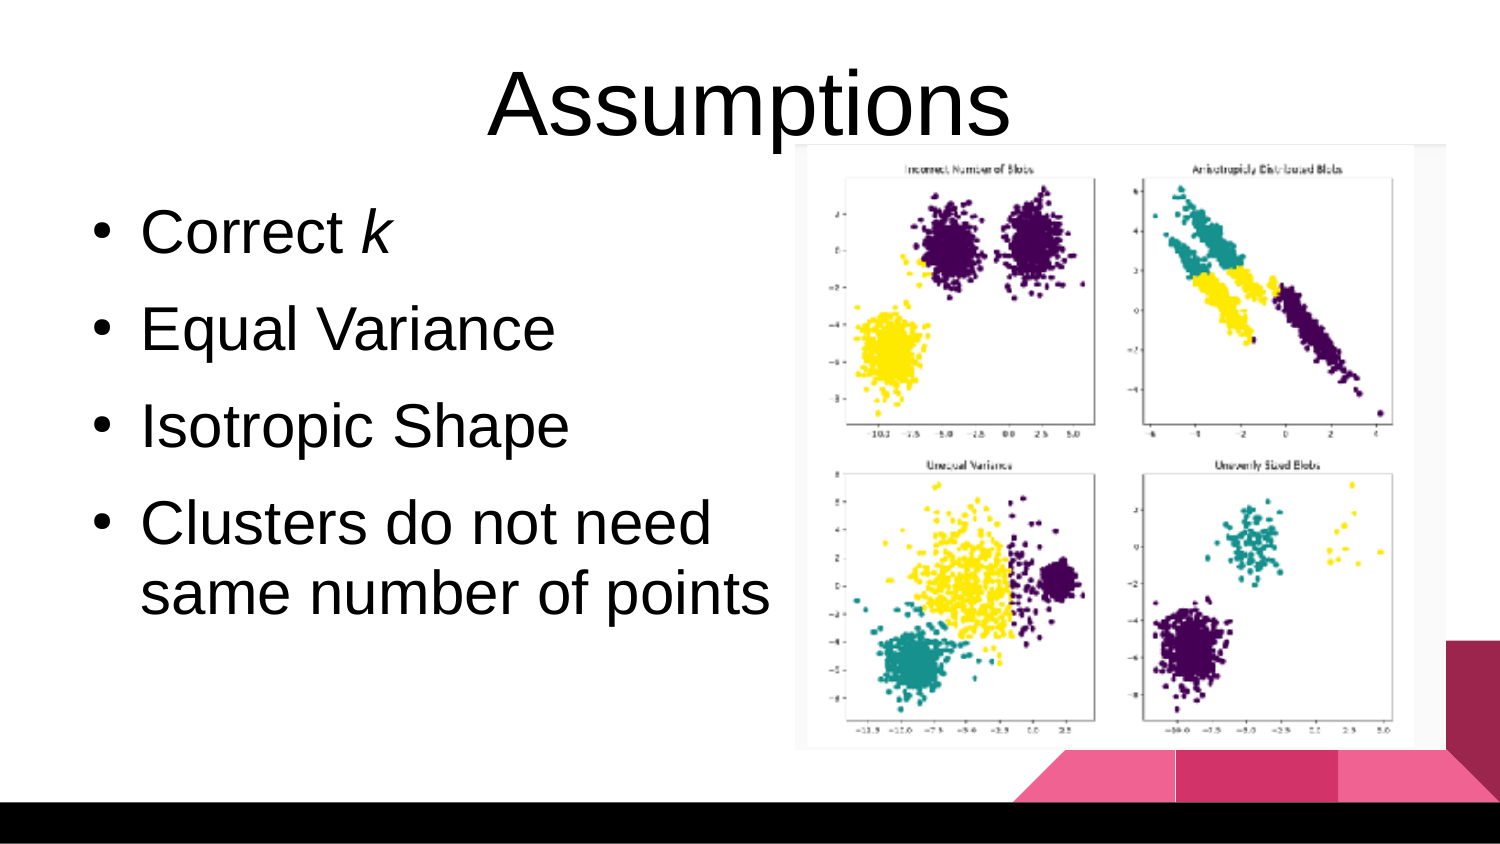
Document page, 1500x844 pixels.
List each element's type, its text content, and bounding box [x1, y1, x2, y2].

list Correct k Equal Variance Isotropic Shape Clusters do not need same number of points [75, 197, 781, 687]
title Assumptions [75, 33, 1425, 175]
picture [795, 144, 1446, 751]
